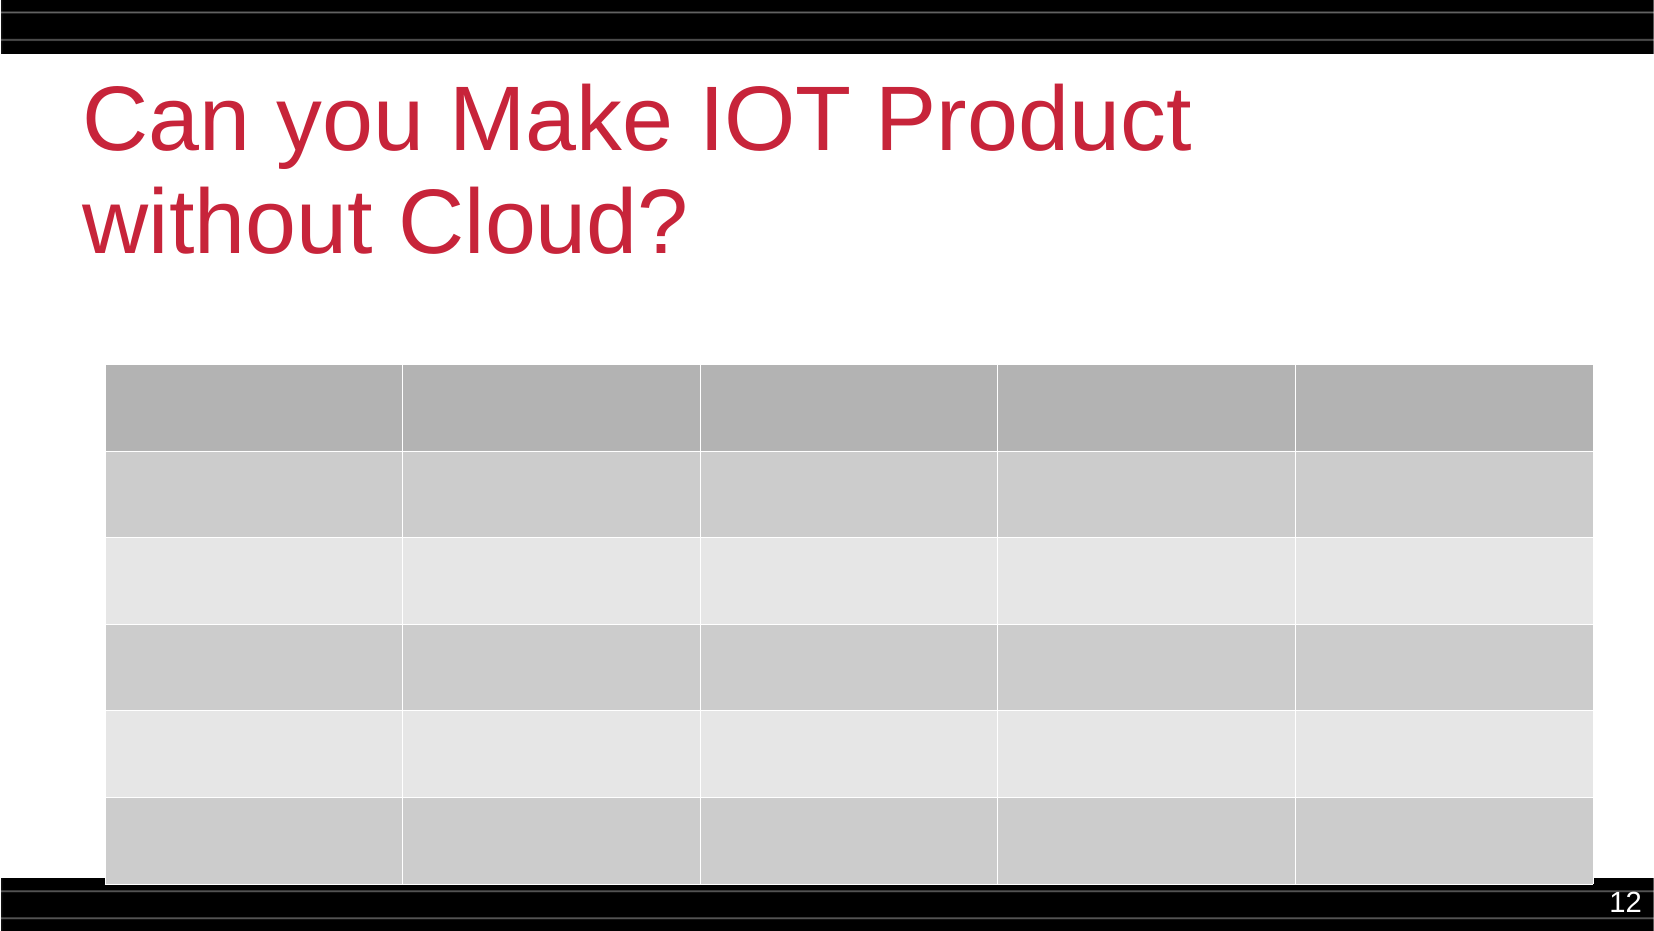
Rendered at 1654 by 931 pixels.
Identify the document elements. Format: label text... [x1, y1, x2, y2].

table_cell [1296, 798, 1593, 884]
table_cell [1296, 711, 1593, 797]
table_cell [701, 452, 997, 537]
table_cell [998, 625, 1295, 710]
table_cell [1296, 452, 1593, 537]
table_cell [106, 625, 402, 710]
table_cell [998, 798, 1295, 884]
table_cell [403, 625, 700, 710]
table_cell [701, 538, 997, 624]
table_header [998, 365, 1295, 451]
table_header [403, 365, 700, 451]
table_cell [701, 711, 997, 797]
table_cell [403, 798, 700, 884]
table_cell [106, 711, 402, 797]
picture [1, 878, 1654, 931]
table_cell [106, 452, 402, 537]
table_header [106, 365, 402, 451]
table_cell [998, 711, 1295, 797]
table_cell [403, 538, 700, 624]
table_header [1296, 365, 1593, 451]
table_cell [1296, 538, 1593, 624]
table_cell [106, 798, 402, 884]
table_cell [998, 538, 1295, 624]
table_header [701, 365, 997, 451]
picture [1, 0, 1654, 54]
table_cell [998, 452, 1295, 537]
table_cell [403, 711, 700, 797]
table_cell [403, 452, 700, 537]
table_cell [106, 538, 402, 624]
table_cell [1296, 625, 1593, 710]
table_cell [701, 798, 997, 884]
title Can you Make IOT Product without Cloud? [82, 67, 1571, 273]
table_cell [701, 625, 997, 710]
